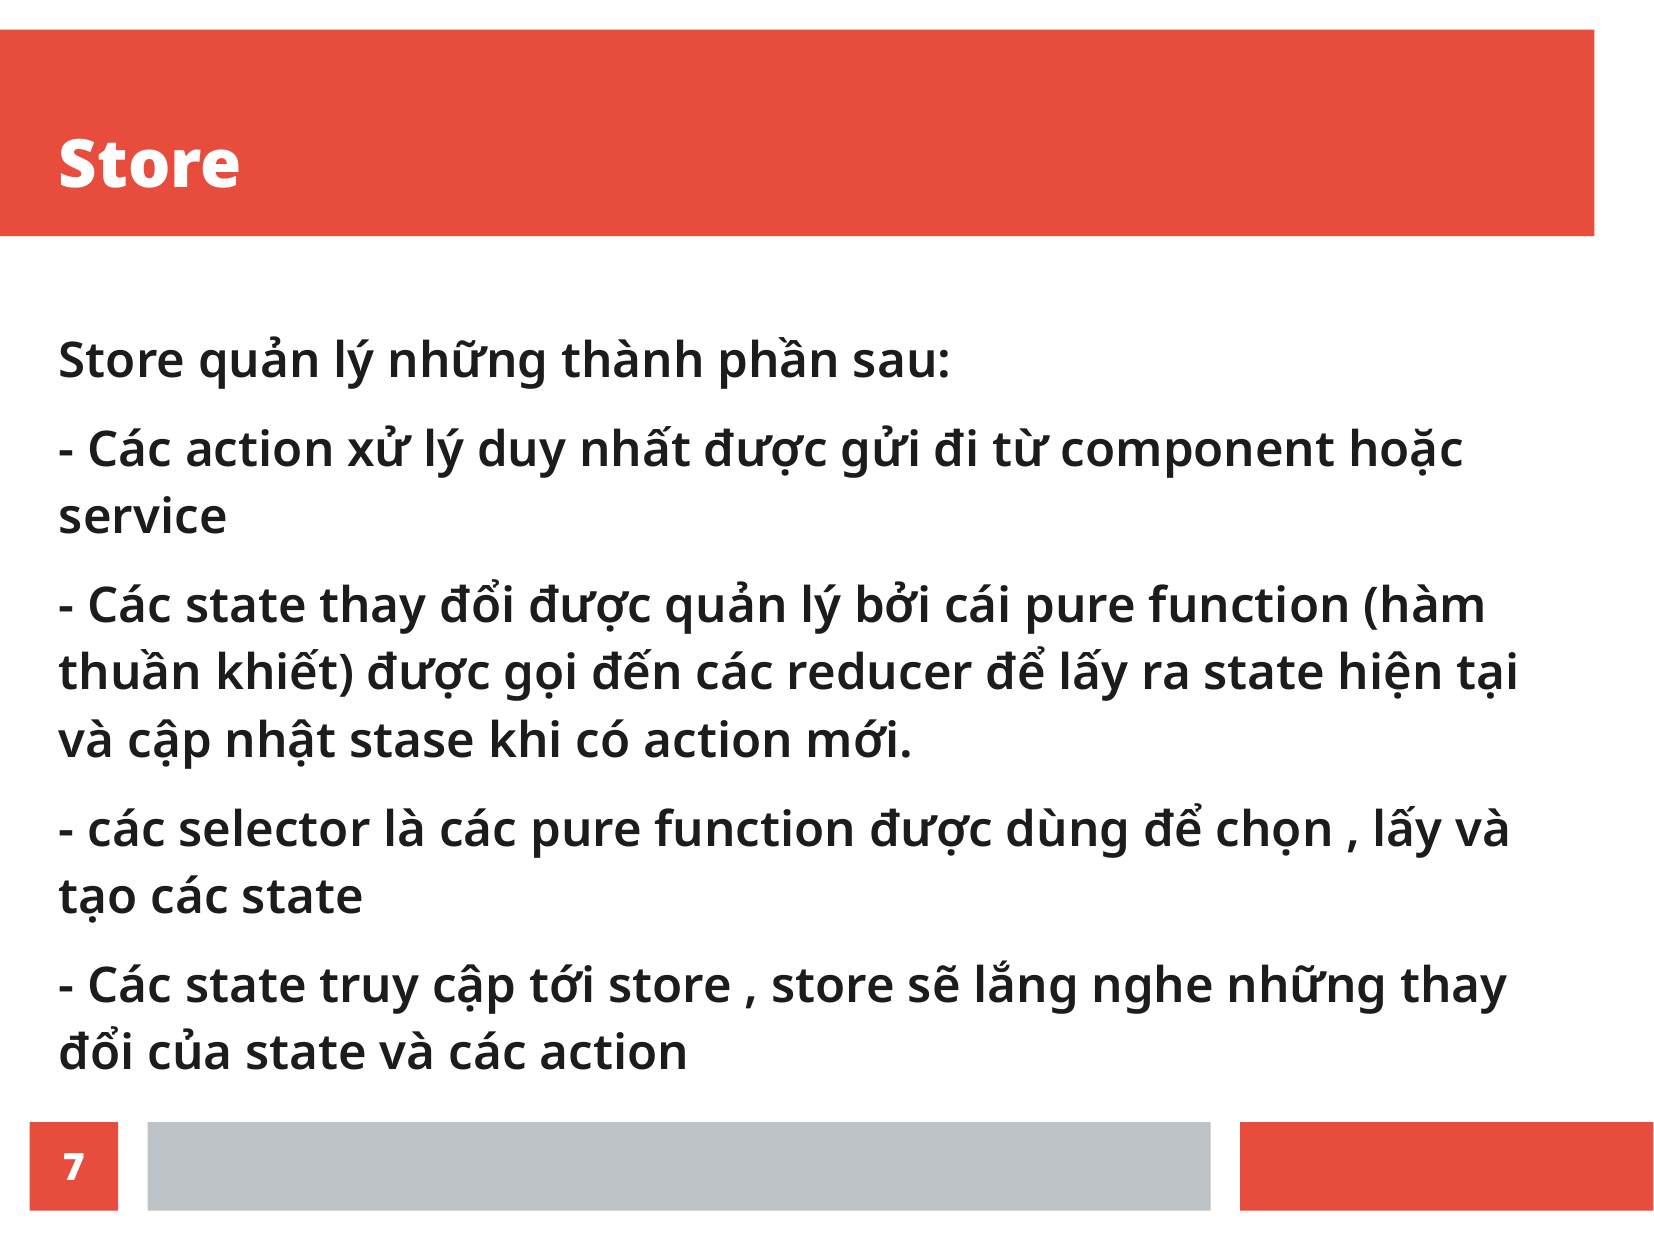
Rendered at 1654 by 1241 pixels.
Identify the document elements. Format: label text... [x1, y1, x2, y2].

title Store [59, 59, 1595, 207]
list Store quản lý những thành phần sau: - Các action xử lý duy nhất được gửi đi từ component hoặc service - Các state thay đổi được quản lý bởi cái pure function (hàm thuần khiết) được gọi đến các reducer để lấy ra state hiện tại và cập nhật stase khi có action mới. - các selector là các pure function được dùng để chọn , lấy và tạo các state - Các state truy cập tới store , store sẽ lắng nghe những thay đổi của state và các action [59, 324, 1565, 1093]
